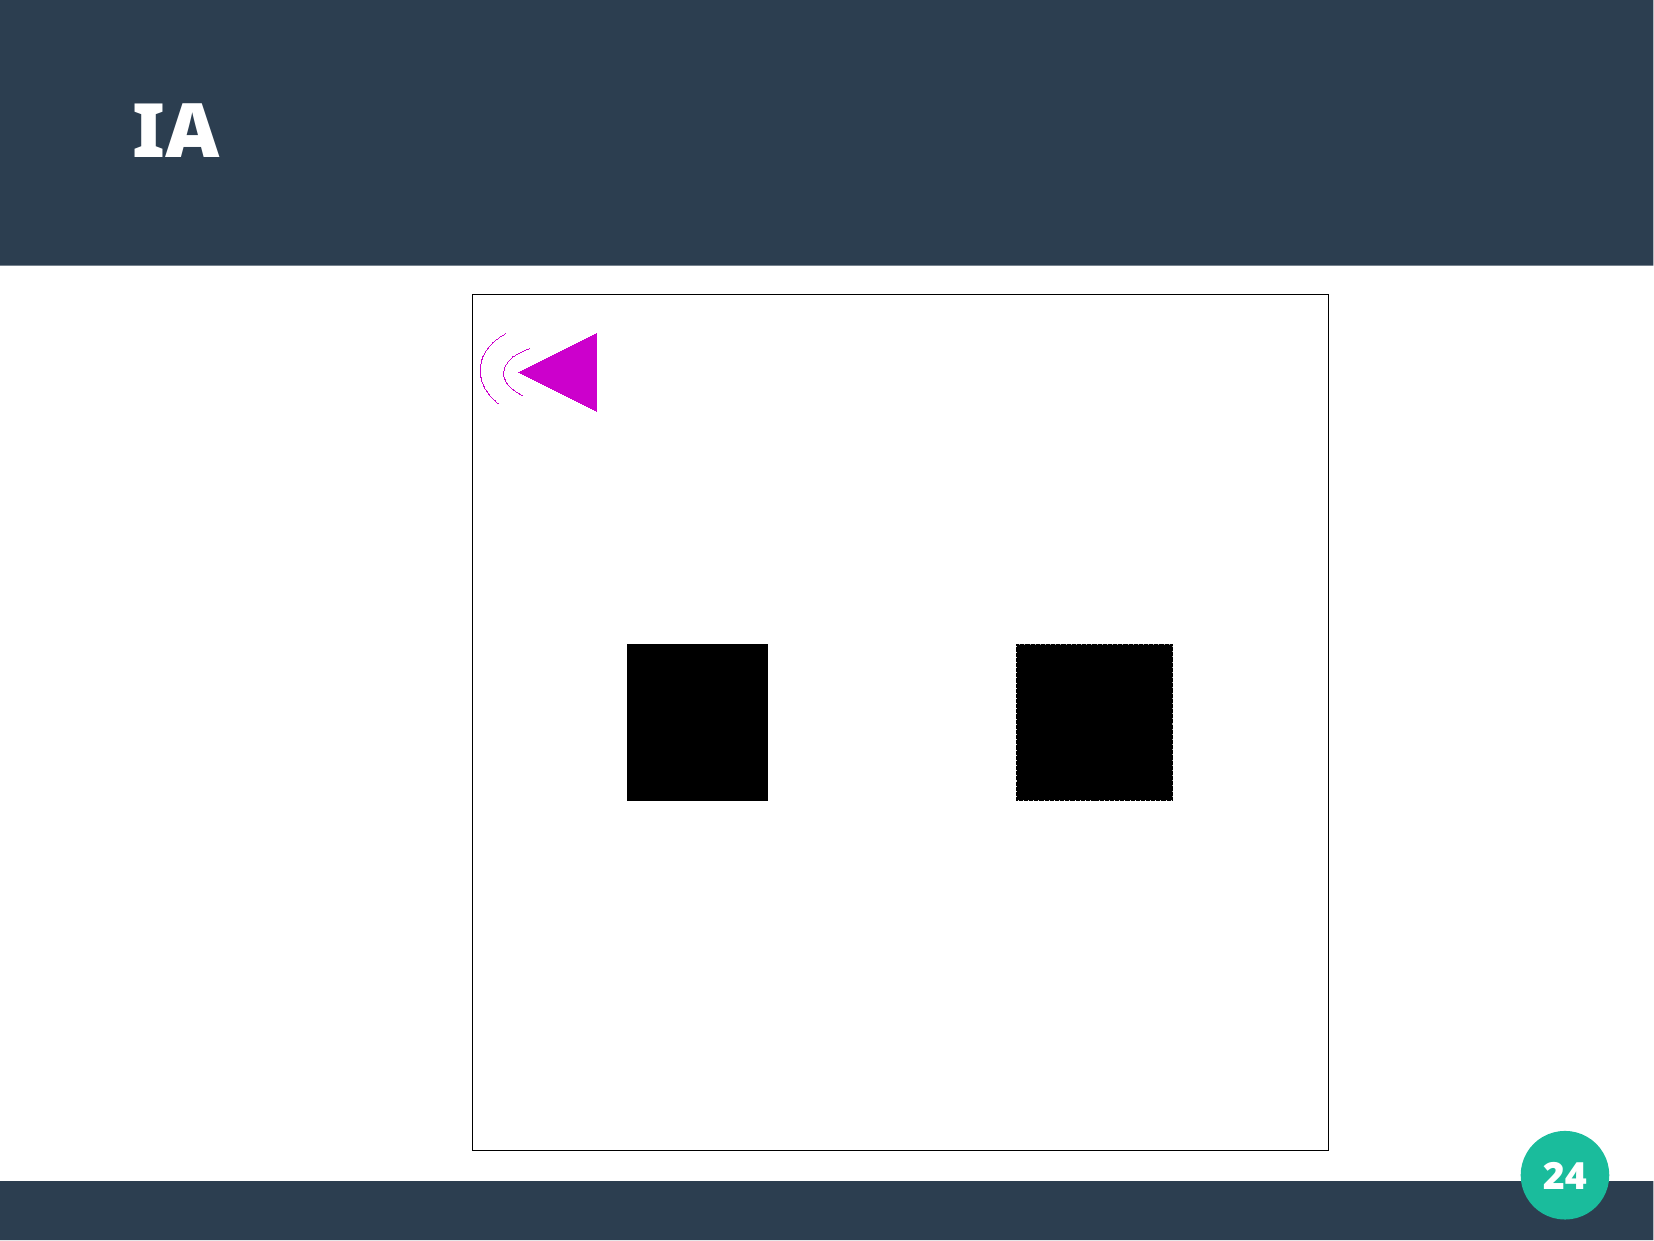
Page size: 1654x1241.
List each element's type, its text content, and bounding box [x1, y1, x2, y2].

text_box [472, 294, 1329, 1151]
title IA [59, 49, 1595, 207]
